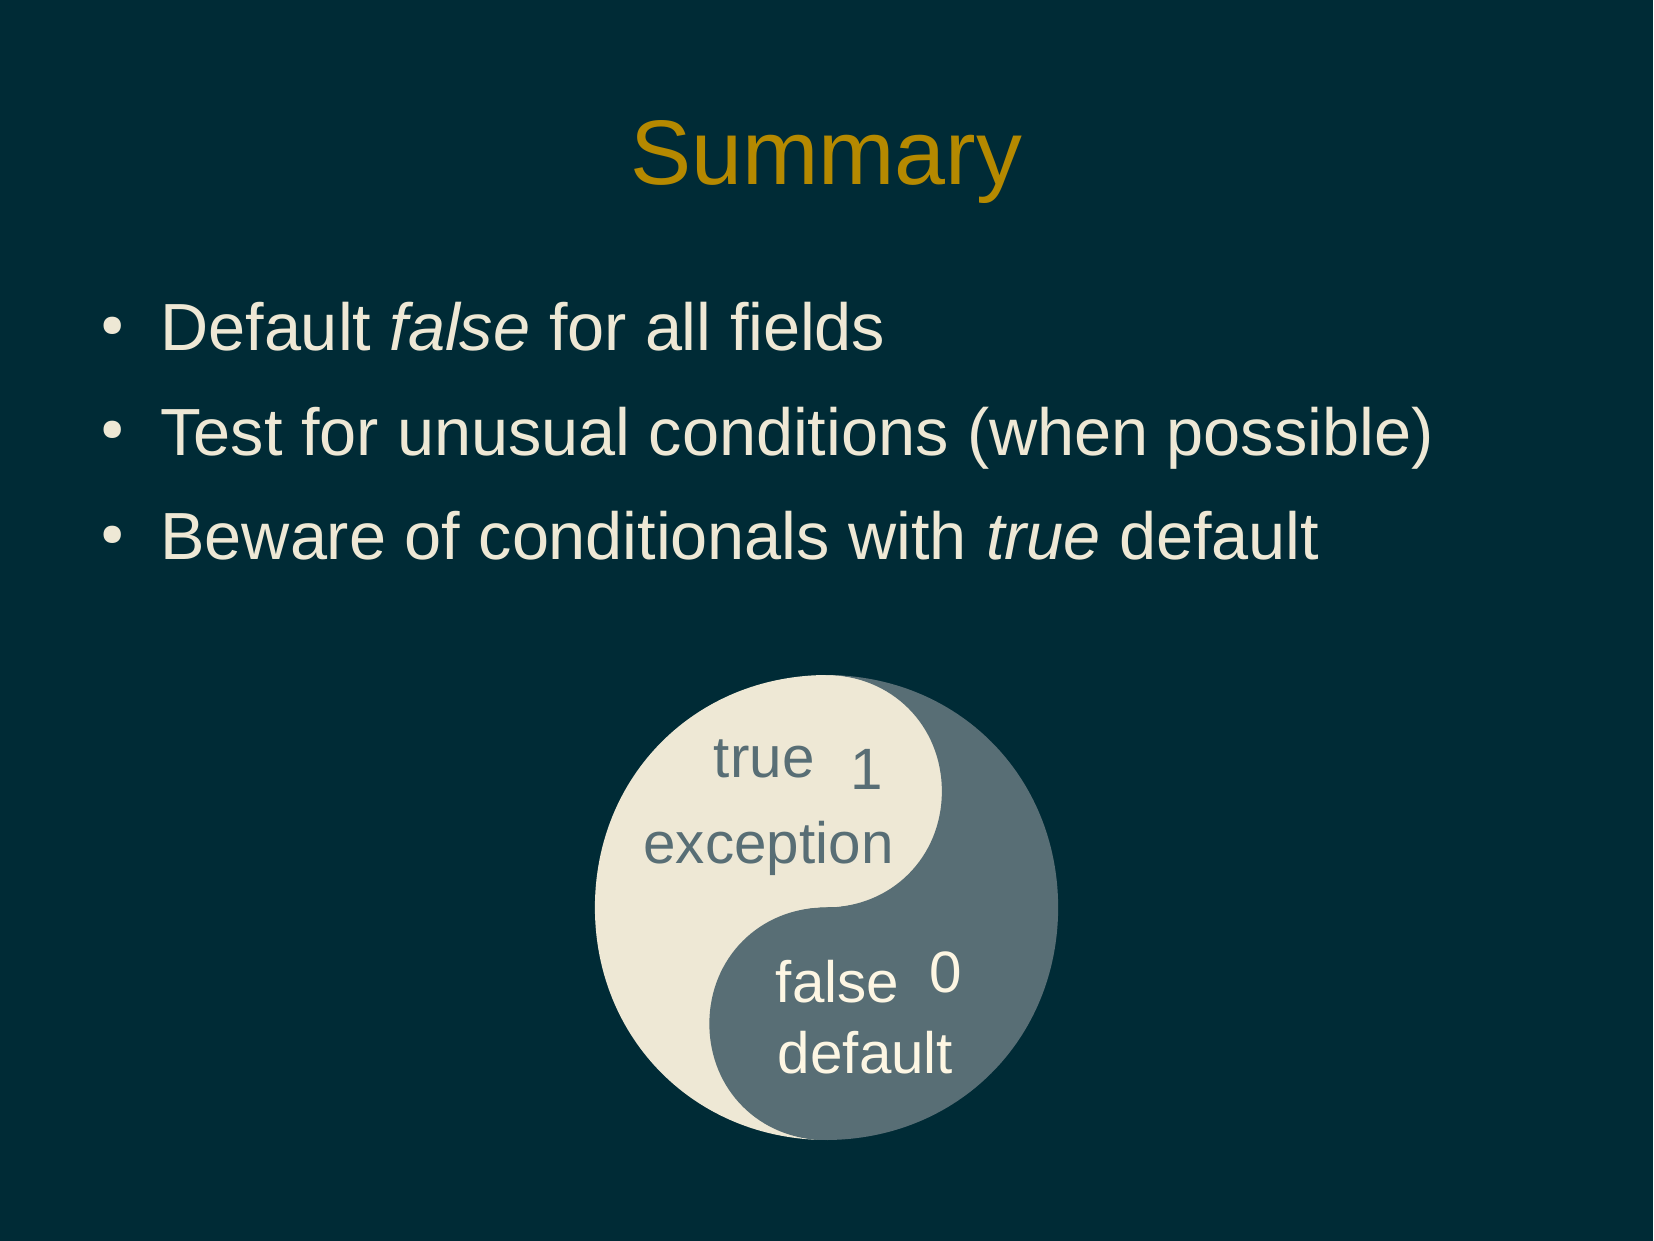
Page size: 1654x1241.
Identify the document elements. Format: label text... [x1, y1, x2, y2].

text_box true [699, 717, 830, 798]
text_box 0 [914, 932, 978, 1013]
text_box false [760, 942, 914, 1023]
text_box default [763, 1013, 969, 1094]
text_box exception [628, 803, 909, 883]
text_box [594, 675, 1059, 1141]
title Summary [82, 49, 1571, 257]
list Default false for all fields Test for unusual conditions (when possible) Beware of conditionals with true default [82, 290, 1571, 1010]
text_box 1 [835, 729, 898, 803]
